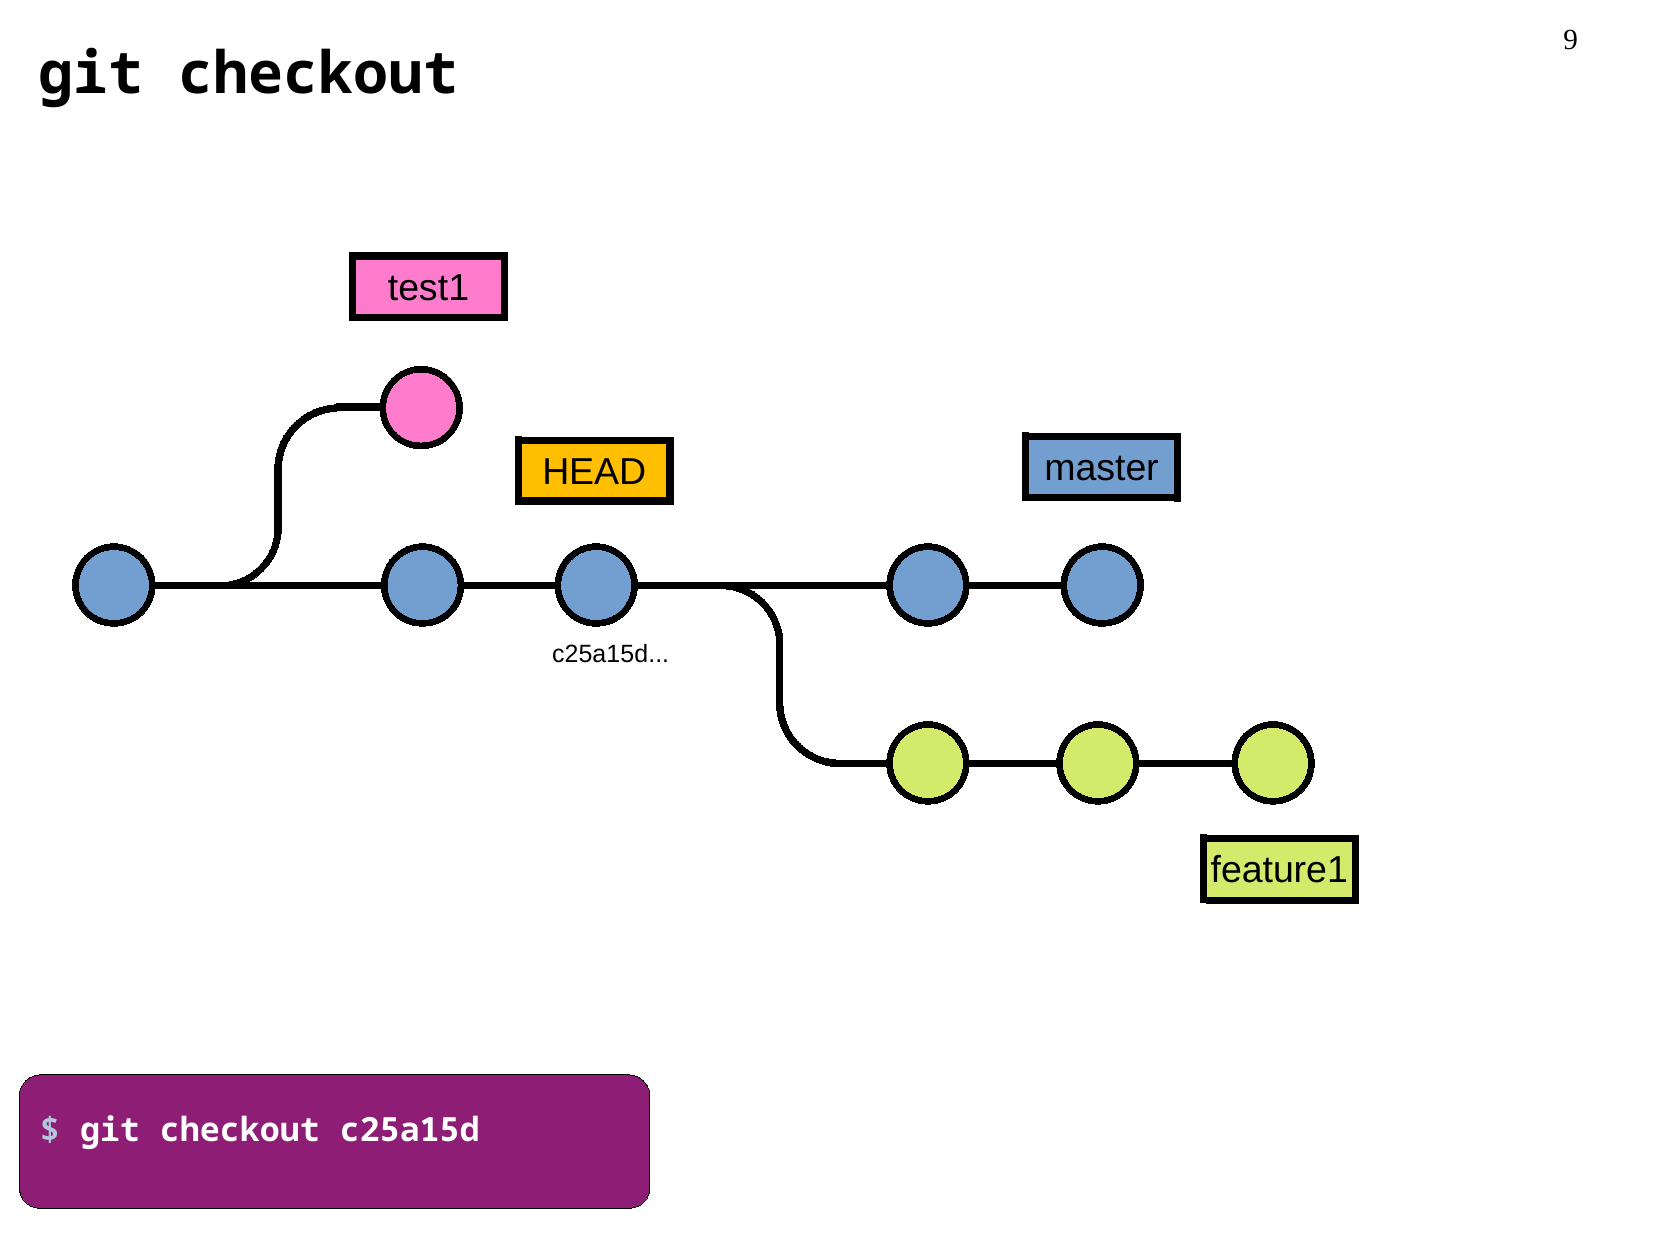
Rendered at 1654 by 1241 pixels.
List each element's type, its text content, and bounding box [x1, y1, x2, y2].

text_box HEAD [522, 444, 666, 497]
text_box $ git checkout c25a15d [25, 1098, 637, 1227]
text_box [349, 252, 508, 321]
text_box master [1029, 440, 1174, 494]
text_box [72, 366, 1315, 805]
text_box c25a15d... [537, 631, 711, 689]
text_box feature1 [1207, 842, 1352, 897]
text_box [1022, 432, 1181, 502]
text_box [19, 1074, 650, 1207]
text_box test1 [356, 260, 501, 314]
text_box git checkout [23, 23, 969, 237]
text_box [1200, 834, 1359, 904]
text_box [515, 436, 674, 505]
